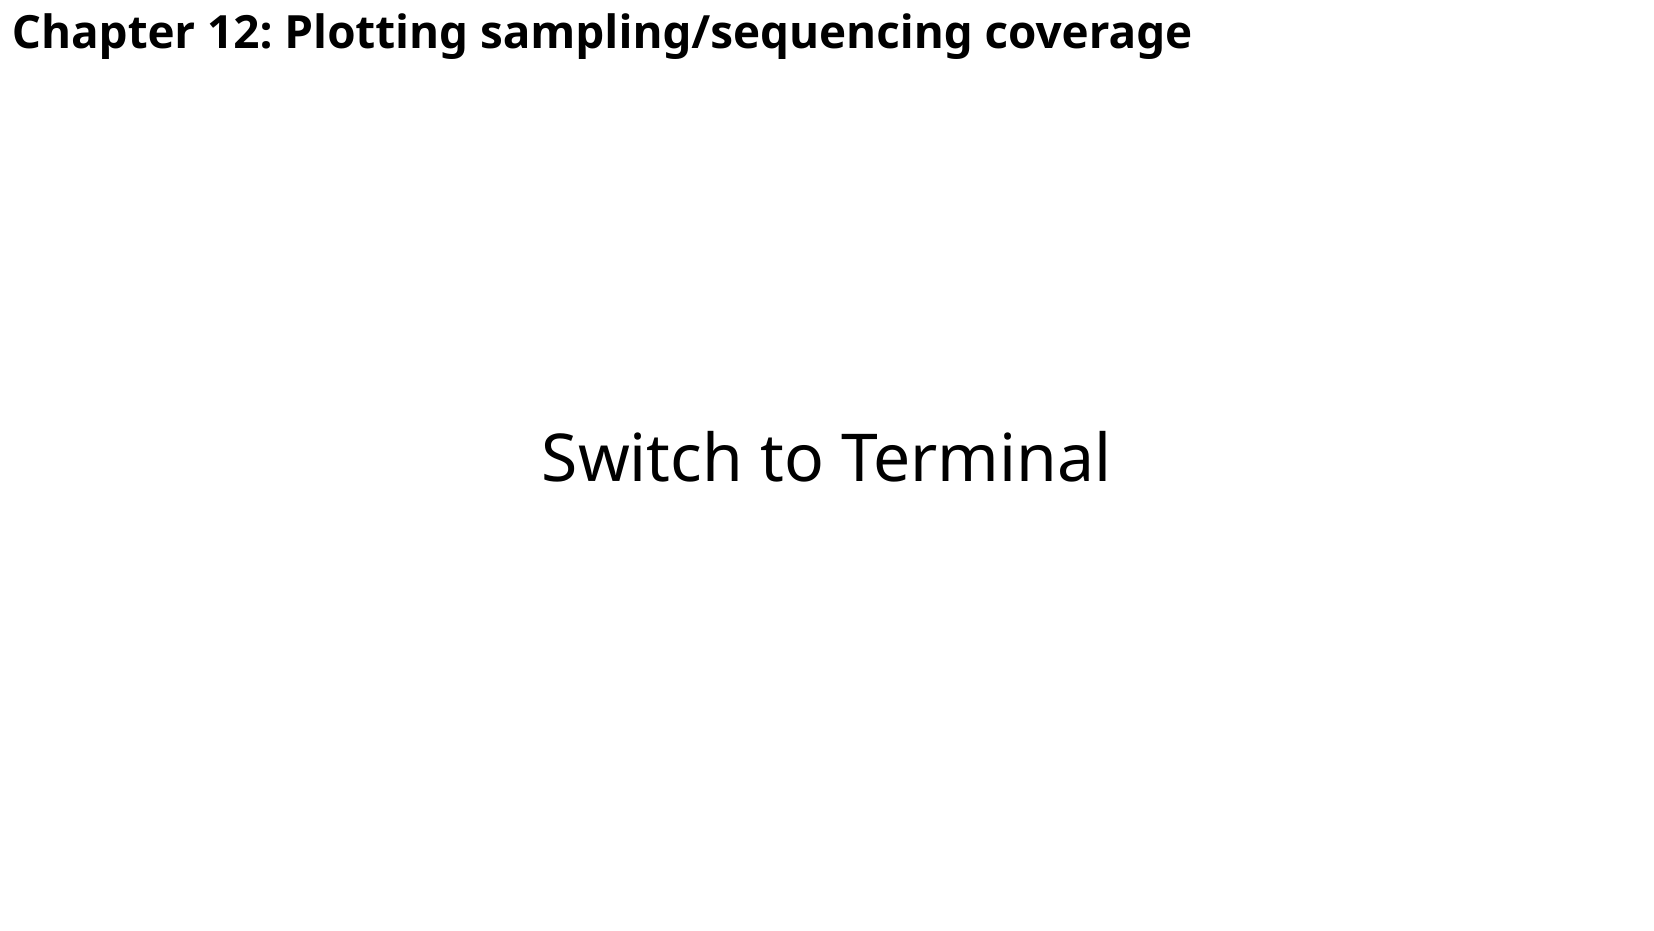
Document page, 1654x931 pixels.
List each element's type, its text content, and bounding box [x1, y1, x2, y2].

list Switch to Terminal [531, 410, 1123, 520]
title Chapter 12: Plotting sampling/sequencing coverage [11, 0, 1642, 130]
